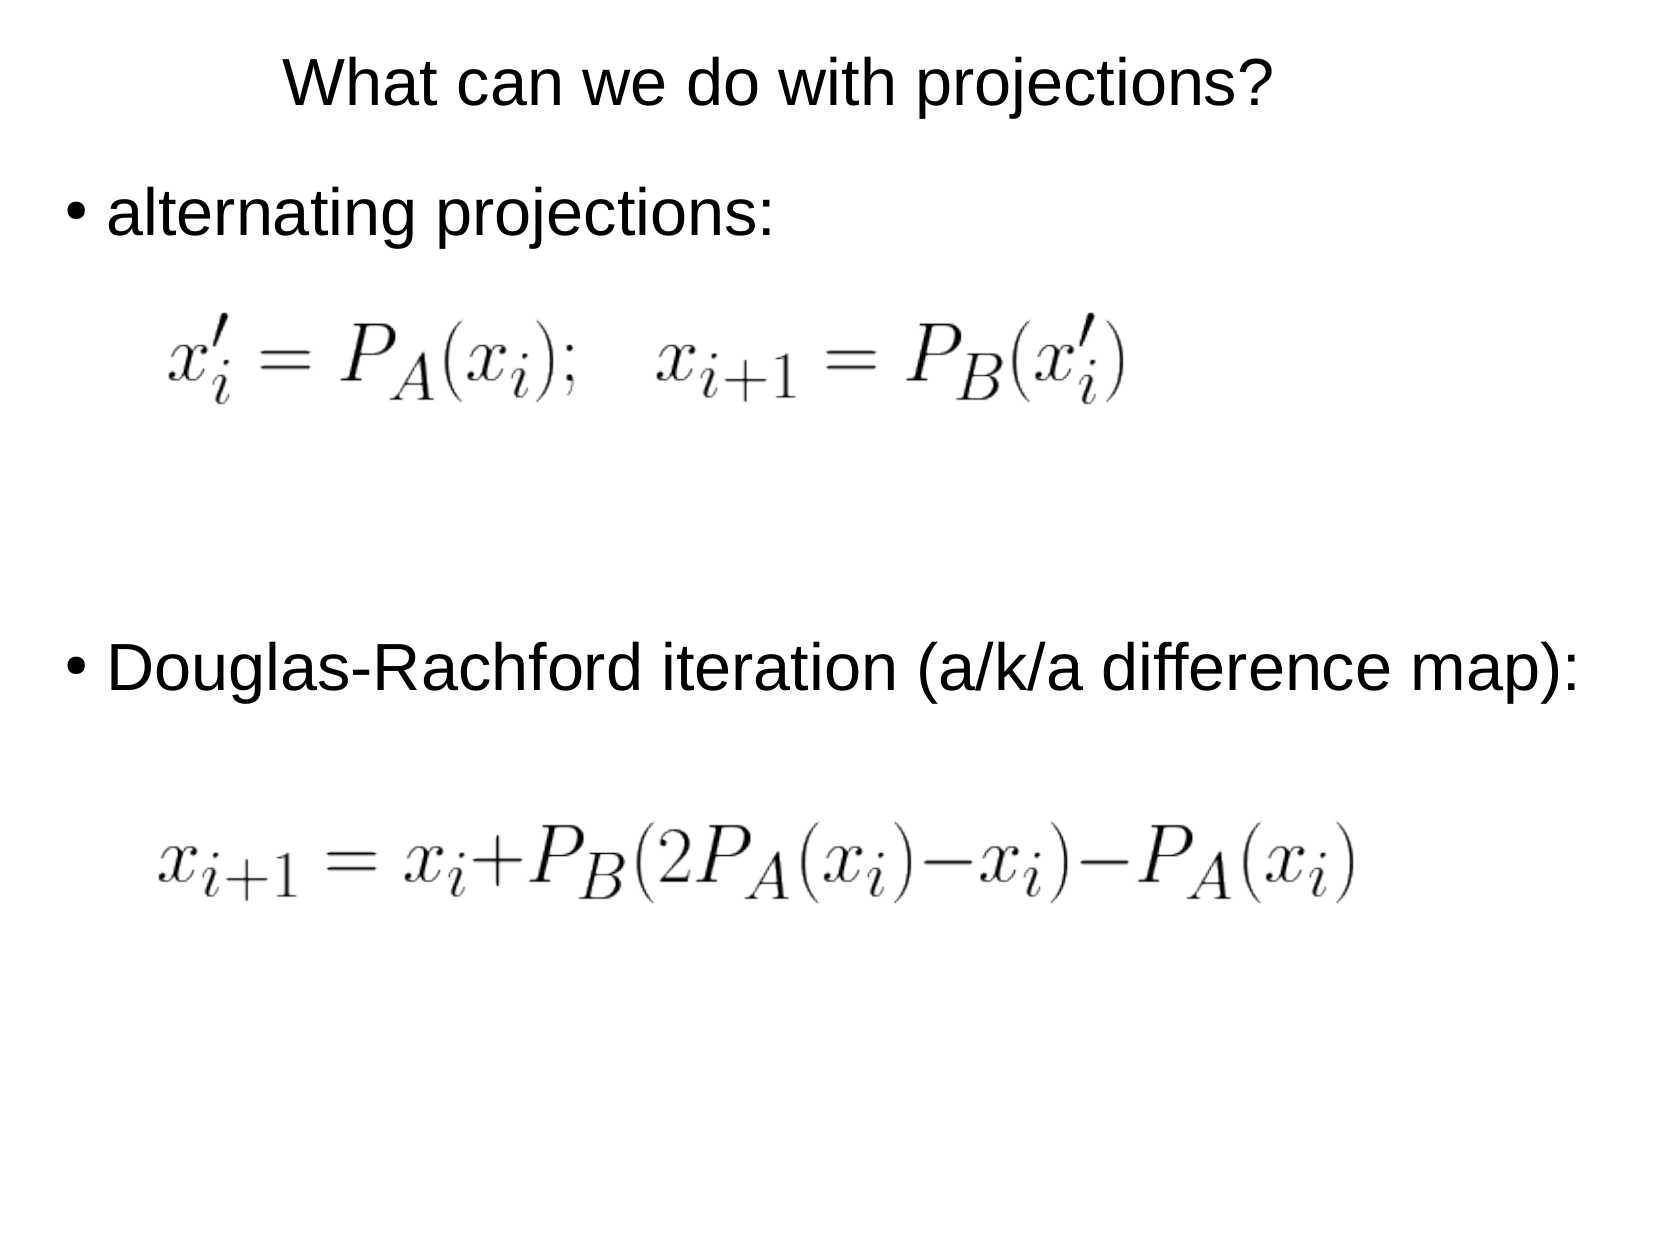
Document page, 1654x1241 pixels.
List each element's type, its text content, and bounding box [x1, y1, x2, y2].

picture [157, 819, 1356, 906]
text_box What can we do with projections? [268, 37, 1506, 128]
picture [167, 311, 1126, 407]
text_box alternating projections: [49, 167, 1288, 258]
text_box Douglas-Rachford iteration (a/k/a difference map): [49, 622, 1654, 713]
